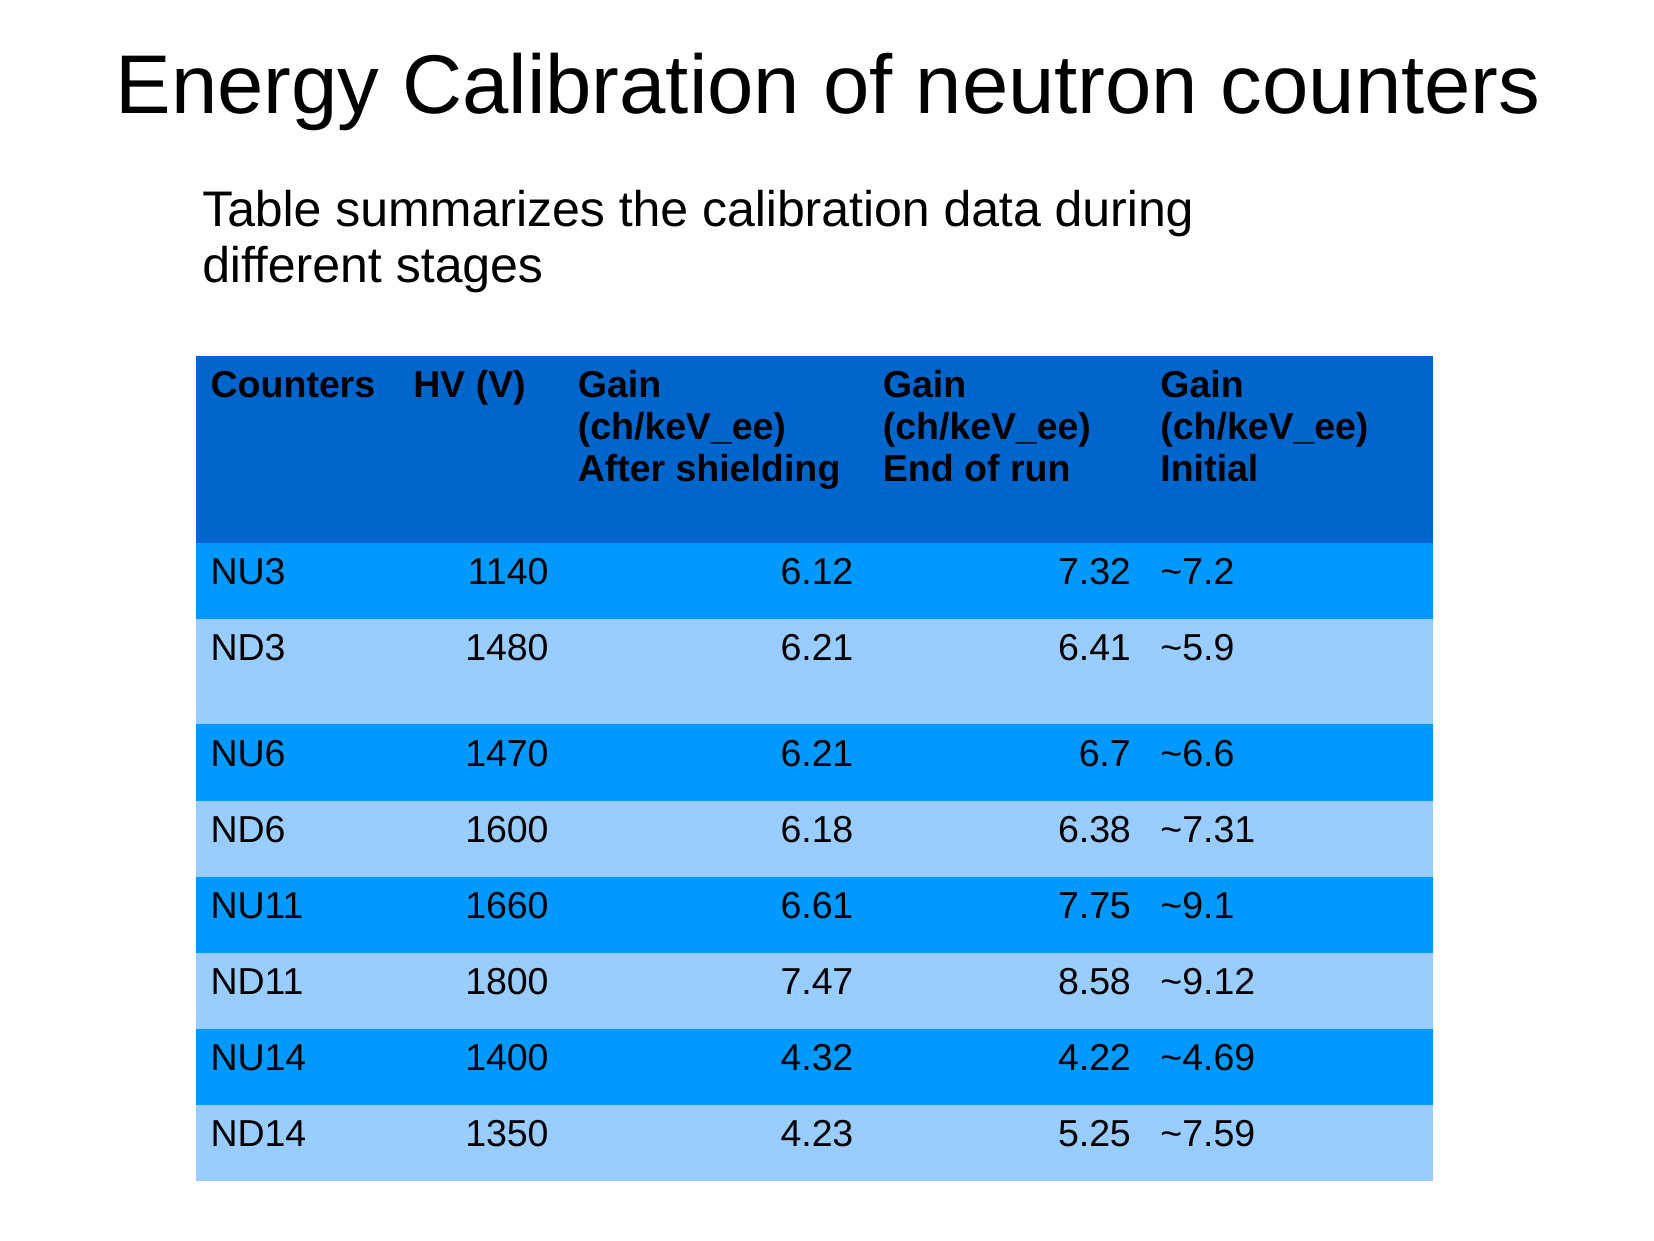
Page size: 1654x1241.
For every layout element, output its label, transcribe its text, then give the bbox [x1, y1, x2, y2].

table_cell 1480 [399, 619, 563, 724]
table_cell 5.25 [868, 1105, 1146, 1181]
table_cell NU3 [196, 543, 399, 619]
table_cell 1470 [399, 724, 563, 801]
table_cell 1600 [399, 801, 563, 877]
text_box Table summarizes the calibration data during different stages [187, 173, 1313, 301]
table_header Counters [196, 356, 399, 543]
table_header Gain (ch/keV_ee) End of run [868, 356, 1146, 543]
table_header Gain (ch/keV_ee) After shielding [563, 356, 868, 543]
table_cell NU11 [196, 877, 399, 953]
table_cell ~6.6 [1146, 724, 1433, 801]
table_cell 6.38 [868, 801, 1146, 877]
table_cell ~7.31 [1146, 801, 1433, 877]
table_cell 4.23 [563, 1105, 868, 1181]
table_cell 6.61 [563, 877, 868, 953]
table_cell 7.47 [563, 953, 868, 1029]
table_cell 6.21 [563, 619, 868, 724]
table_cell 4.22 [868, 1029, 1146, 1105]
table_cell 1660 [399, 877, 563, 953]
table_cell ~9.1 [1146, 877, 1433, 953]
table_cell ~7.2 [1146, 543, 1433, 619]
table_cell 7.32 [868, 543, 1146, 619]
table_cell ND3 [196, 619, 399, 724]
table_header HV (V) [399, 356, 563, 543]
table_cell ND11 [196, 953, 399, 1029]
table_cell 1800 [399, 953, 563, 1029]
table_cell 6.41 [868, 619, 1146, 724]
table_cell 4.32 [563, 1029, 868, 1105]
table_cell 1400 [399, 1029, 563, 1105]
table_cell 6.7 [868, 724, 1146, 801]
table_cell ND14 [196, 1105, 399, 1181]
table_cell NU14 [196, 1029, 399, 1105]
table_cell 6.12 [563, 543, 868, 619]
table_cell ~7.59 [1146, 1105, 1433, 1181]
table_cell 7.75 [868, 877, 1146, 953]
table_cell 6.18 [563, 801, 868, 877]
table_cell ND6 [196, 801, 399, 877]
table_cell ~4.69 [1146, 1029, 1433, 1105]
table_cell 1140 [399, 543, 563, 619]
table_cell 1350 [399, 1105, 563, 1181]
table_cell NU6 [196, 724, 399, 801]
table_cell 8.58 [868, 953, 1146, 1029]
table_header Gain (ch/keV_ee) Initial [1146, 356, 1433, 543]
table_cell ~9.12 [1146, 953, 1433, 1029]
table_cell 6.21 [563, 724, 868, 801]
table_cell ~5.9 [1146, 619, 1433, 724]
text_box Energy Calibration of neutron counters [100, 30, 1639, 144]
